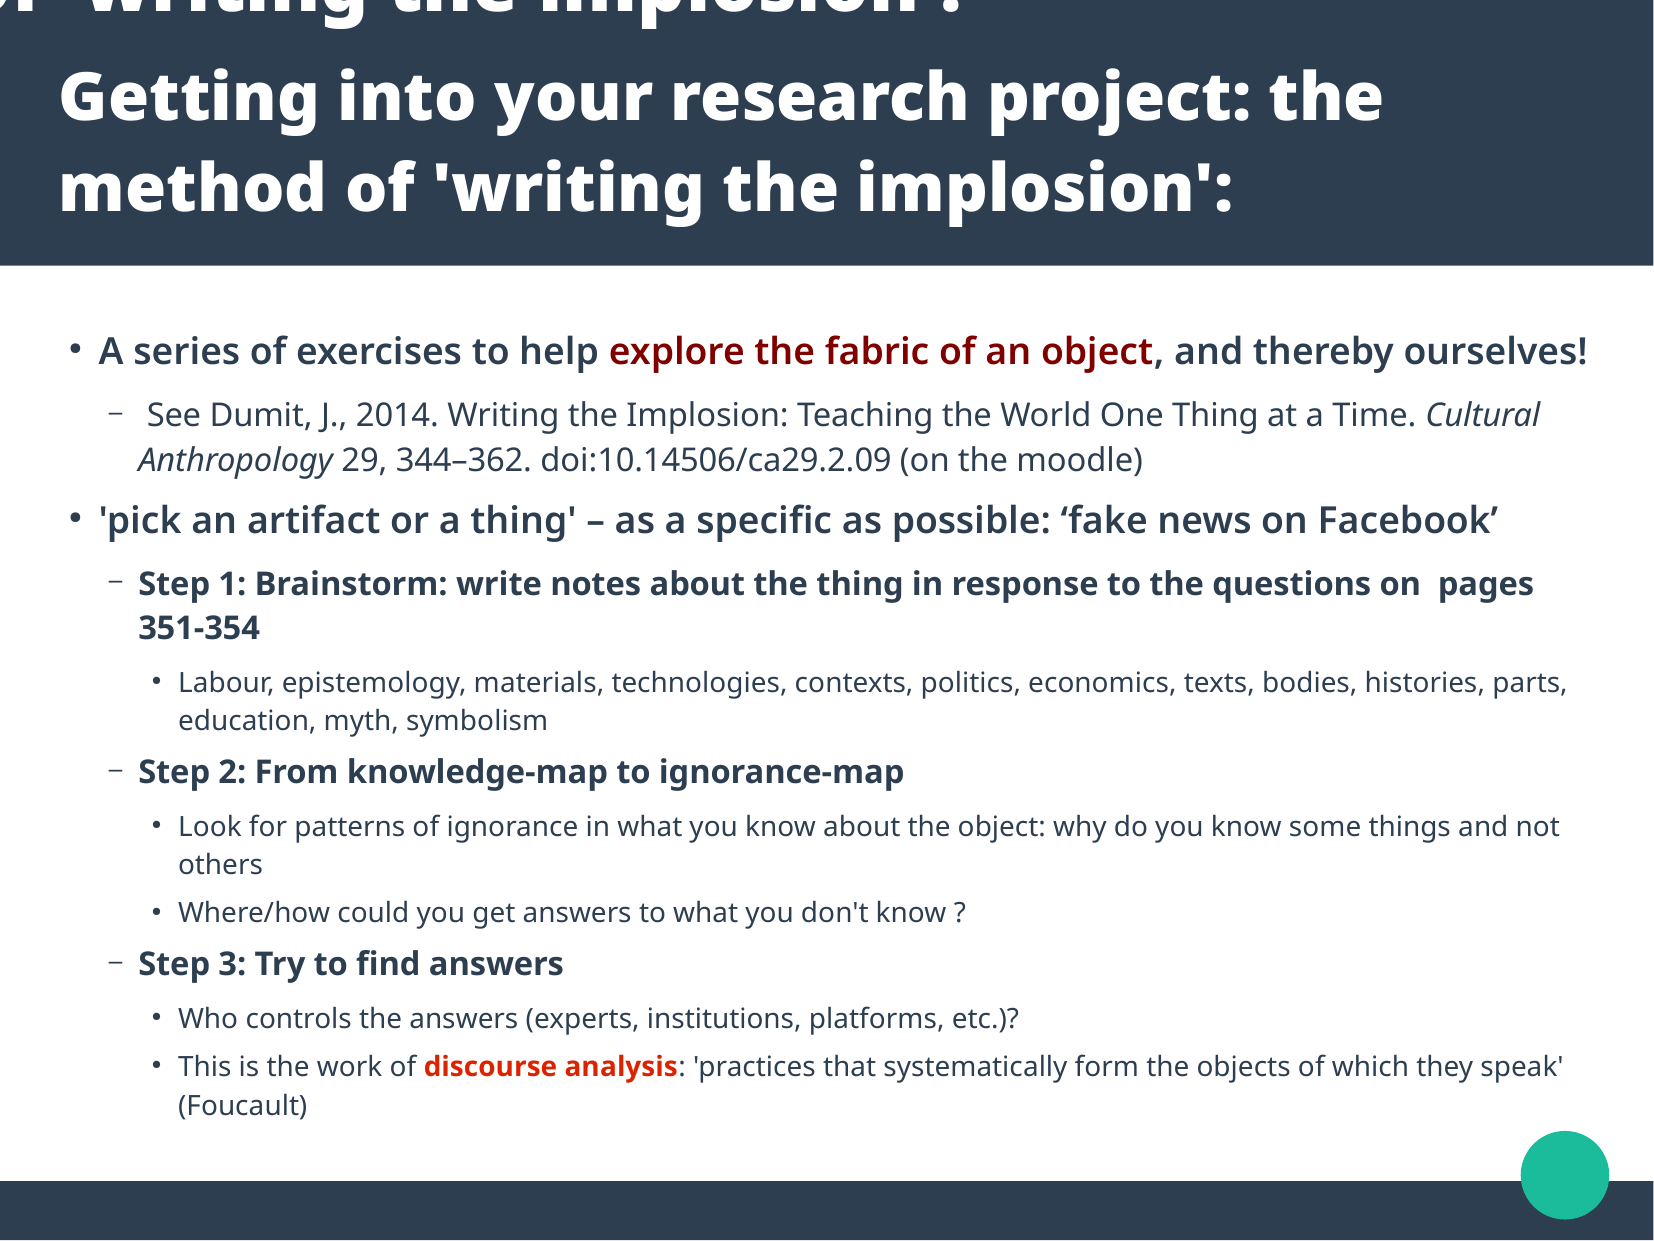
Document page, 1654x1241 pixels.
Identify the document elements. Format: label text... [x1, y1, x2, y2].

title Getting into your research project: the method of 'writing the implosion': [59, 49, 1595, 207]
list A series of exercises to help explore the fabric of an object, and thereby ourselves! See Dumit, J., 2014. Writing the Implosion: Teaching the World One Thing at a Time. Cultural Anthropology 29, 344–362. doi:10.14506/ca29.2.09 (on the moodle) 'pick an artifact or a thing' – as a specific as possible: ‘fake news on Facebook’ Step 1: Brainstorm: write notes about the thing in response to the questions on pages 351-354 Labour, epistemology, materials, technologies, contexts, politics, economics, texts, bodies, histories, parts, education, myth, symbolism Step 2: From knowledge-map to ignorance-map Look for patterns of ignorance in what you know about the object: why do you know some things and not others Where/how could you get answers to what you don't know ? Step 3: Try to find answers Who controls the answers (experts, institutions, platforms, etc.)? This is the work of discourse analysis: 'practices that systematically form the objects of which they speak' (Foucault) [59, 324, 1595, 1152]
text_box How to 'get into' your research project: The method of 'writing the implosion': [0, 0, 998, 70]
